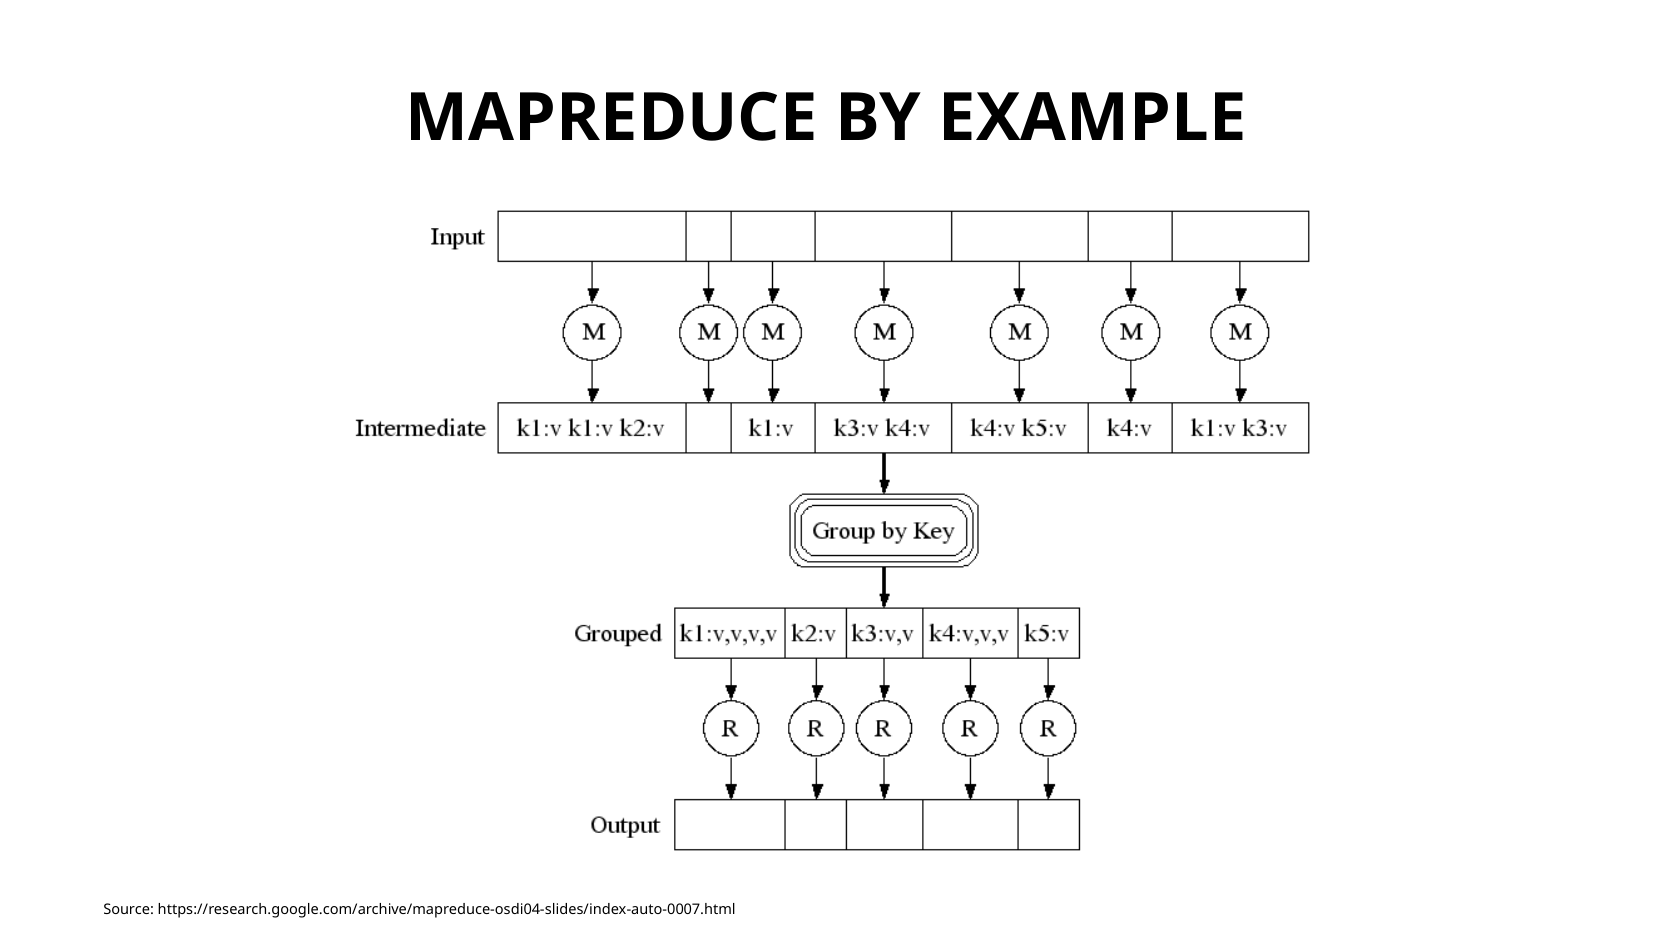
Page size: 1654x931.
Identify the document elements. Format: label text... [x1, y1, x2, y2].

title MAPREDUCE BY EXAMPLE [82, 36, 1571, 193]
text_box Source: https://research.google.com/archive/mapreduce-osdi04-slides/index-auto-0007.html [88, 891, 845, 925]
picture [336, 192, 1317, 868]
